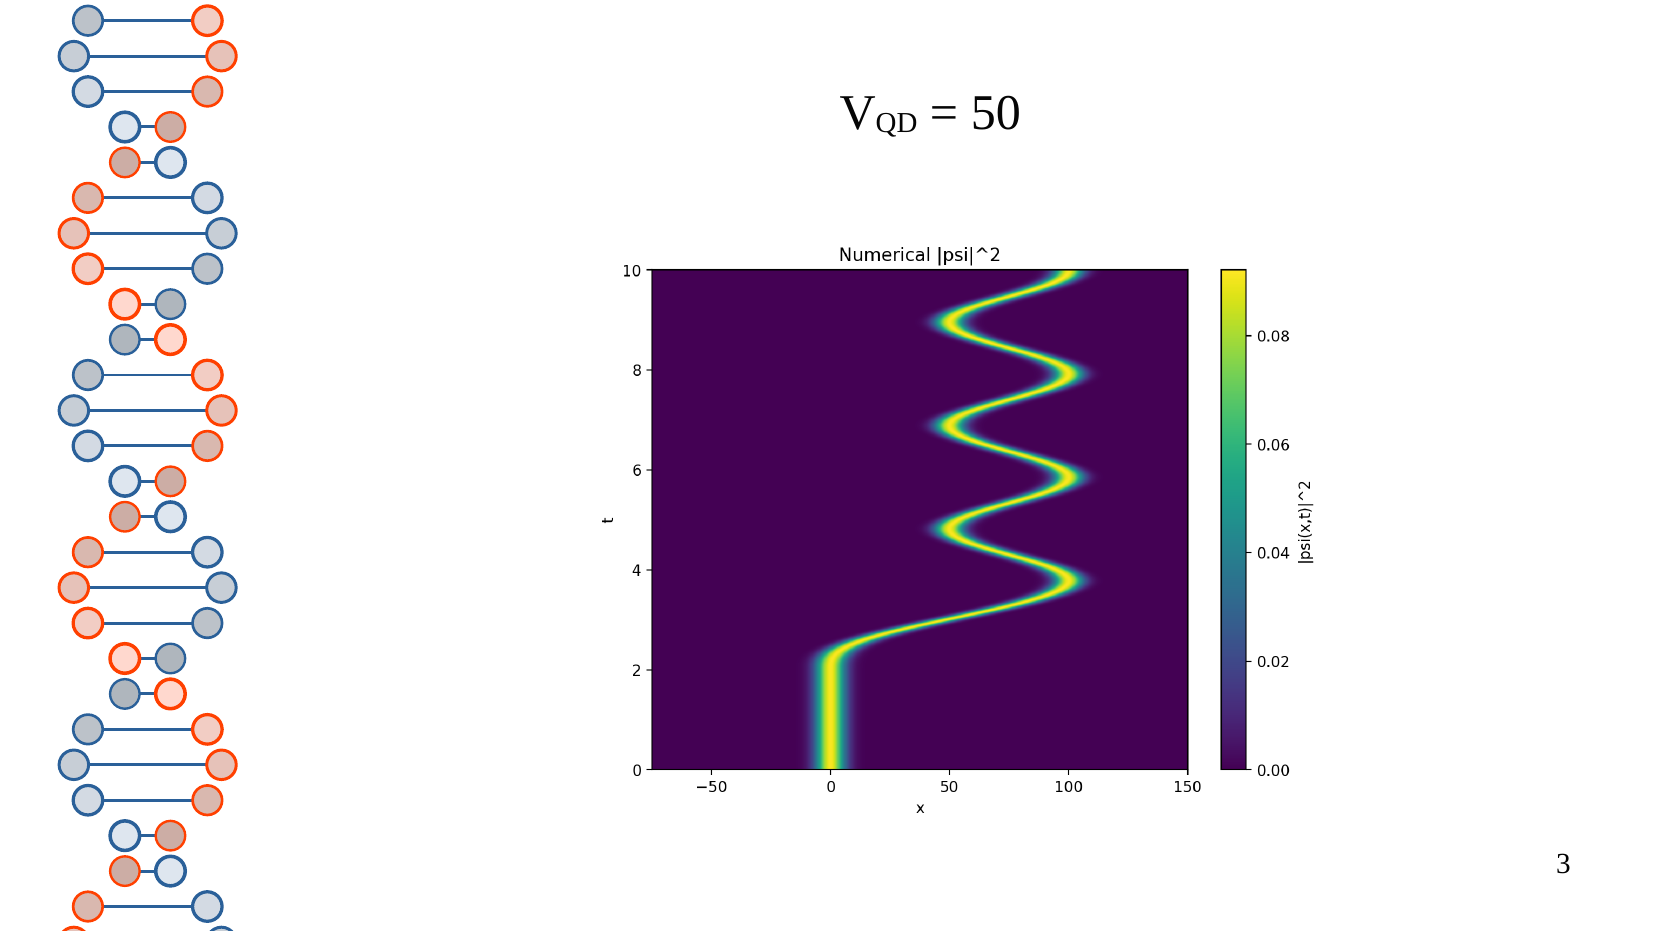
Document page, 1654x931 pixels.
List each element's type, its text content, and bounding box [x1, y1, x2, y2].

picture [590, 236, 1322, 827]
title VQD = 50 [265, 35, 1595, 189]
